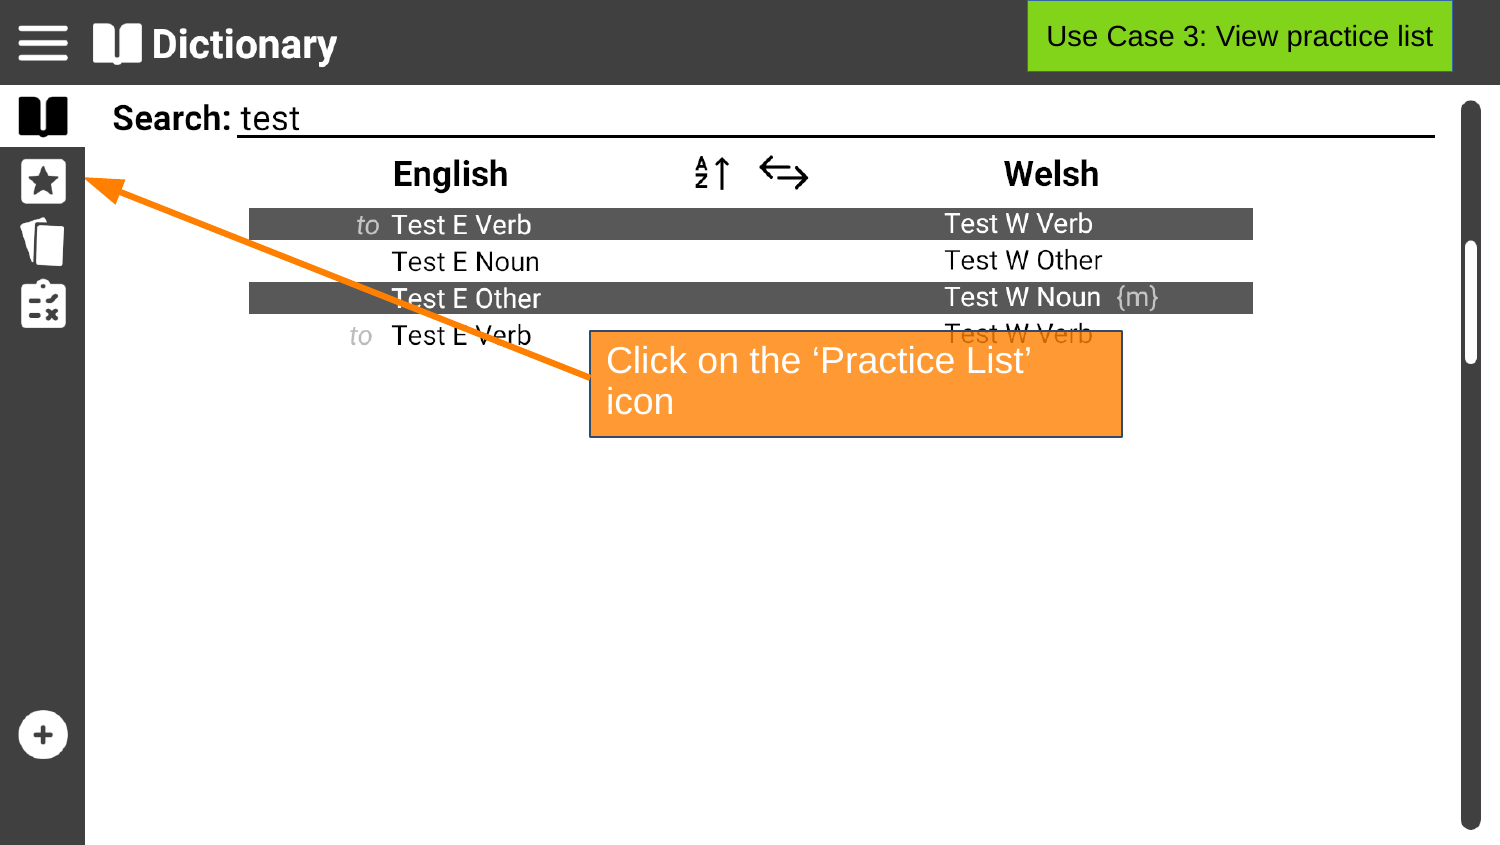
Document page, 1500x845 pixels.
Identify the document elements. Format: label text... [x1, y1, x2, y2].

text_box Click on the ‘Practice List’ icon [590, 330, 1123, 438]
text_box Use Case 3: View practice list [1027, 0, 1453, 72]
picture [0, 0, 1500, 845]
